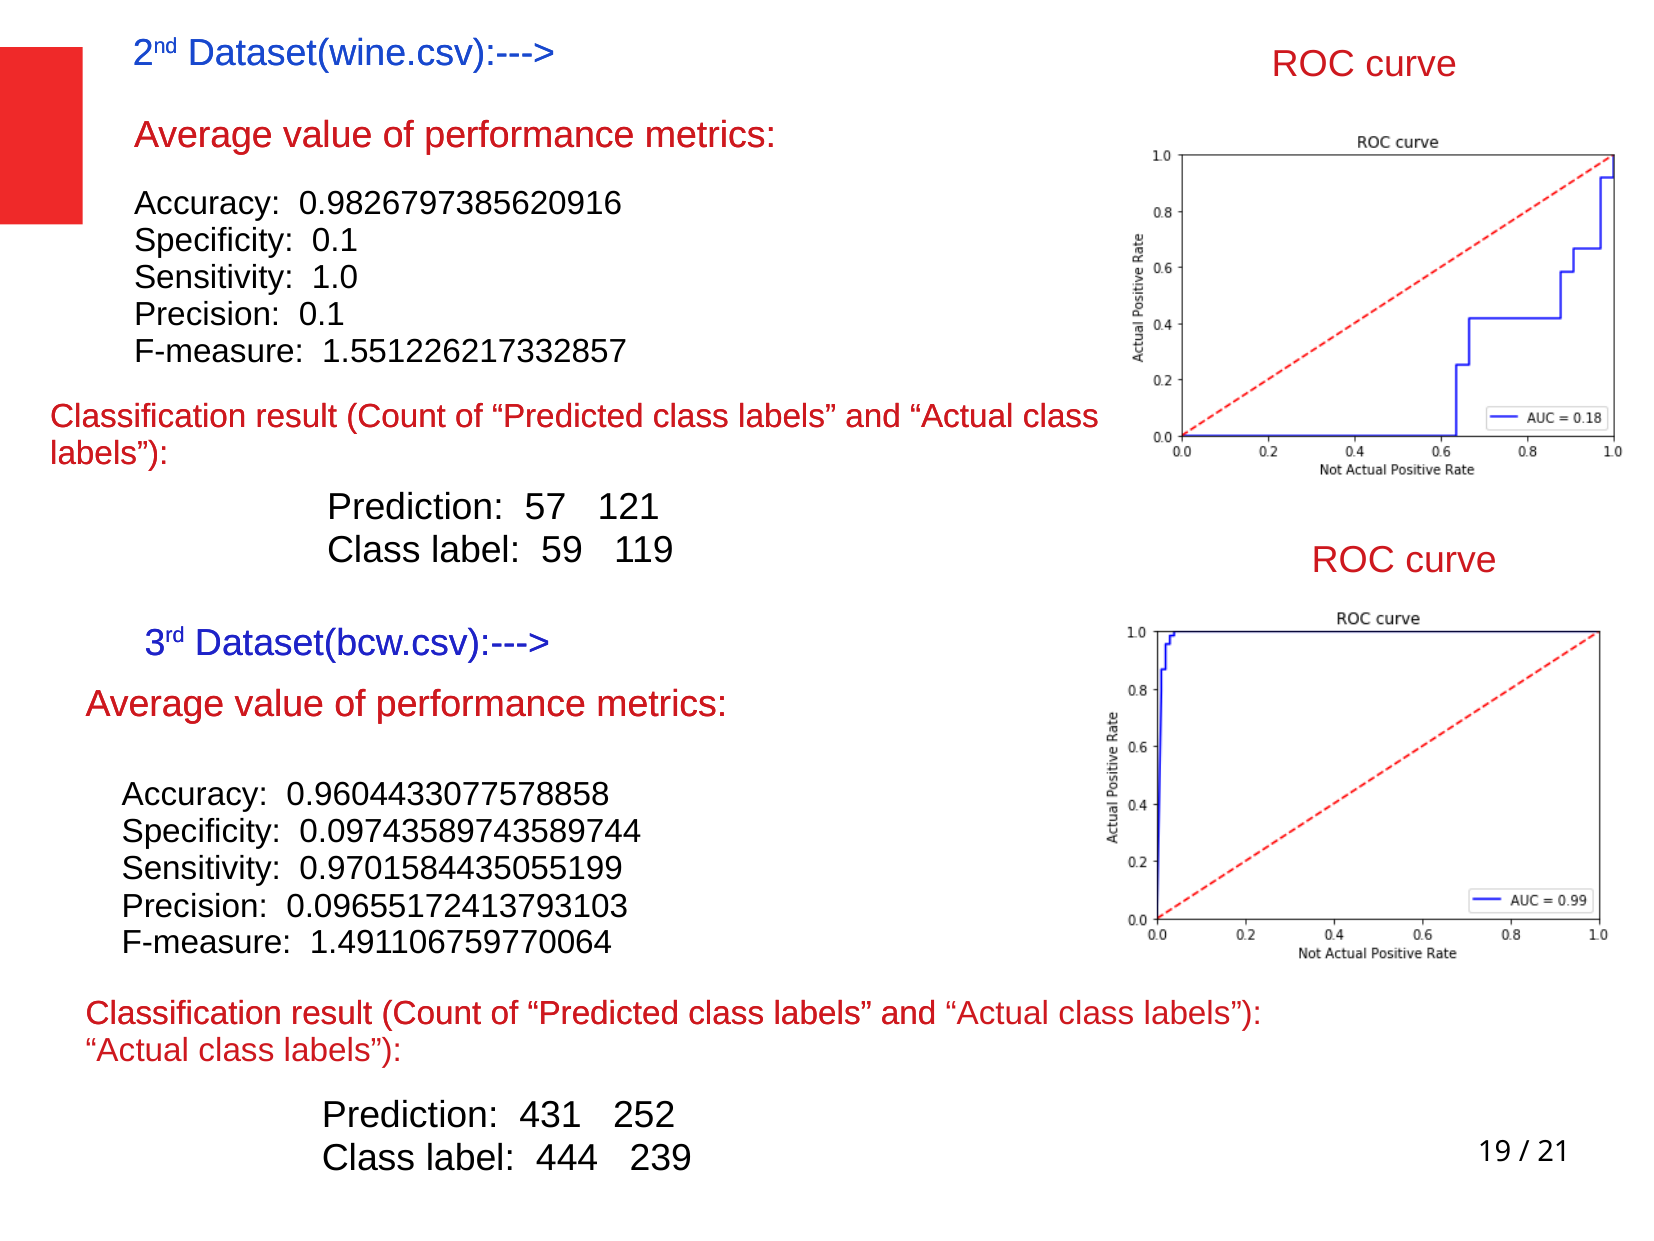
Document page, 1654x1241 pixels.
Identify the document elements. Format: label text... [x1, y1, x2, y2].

text_box Classification result (Count of “Predicted class labels” and “Actual class labels”): [35, 389, 1125, 479]
text_box 2nd Dataset(wine.csv):---> [118, 24, 674, 83]
text_box ROC curve [1145, 35, 1583, 93]
text_box Prediction: 431 252 Class label: 444 239 [307, 1086, 822, 1186]
text_box Accuracy: 0.9604433077578858 Specificity: 0.09743589743589744 Sensitivity: 0.9701584435055199 Precision: 0.09655172413793103 F-measure: 1.491106759770064 [106, 768, 721, 969]
picture [1099, 602, 1619, 969]
text_box 3rd Dataset(bcw.csv):---> [129, 614, 756, 673]
text_box Prediction: 57 121 Class label: 59 119 [312, 478, 804, 578]
text_box Average value of performance metrics: [70, 675, 743, 733]
text_box Accuracy: 0.9826797385620916 Specificity: 0.1 Sensitivity: 1.0 Precision: 0.1 F-measure: 1.551226217332857 [119, 177, 781, 378]
text_box Average value of performance metrics: [119, 106, 792, 164]
text_box Classification result (Count of “Predicted class labels” and “Actual class labels”): [1028, 987, 1280, 1040]
picture [1125, 126, 1633, 485]
text_box ROC curve [1296, 531, 1512, 589]
text_box Classification result (Count of “Predicted class labels” and “Actual class labels”): [70, 987, 1028, 1077]
